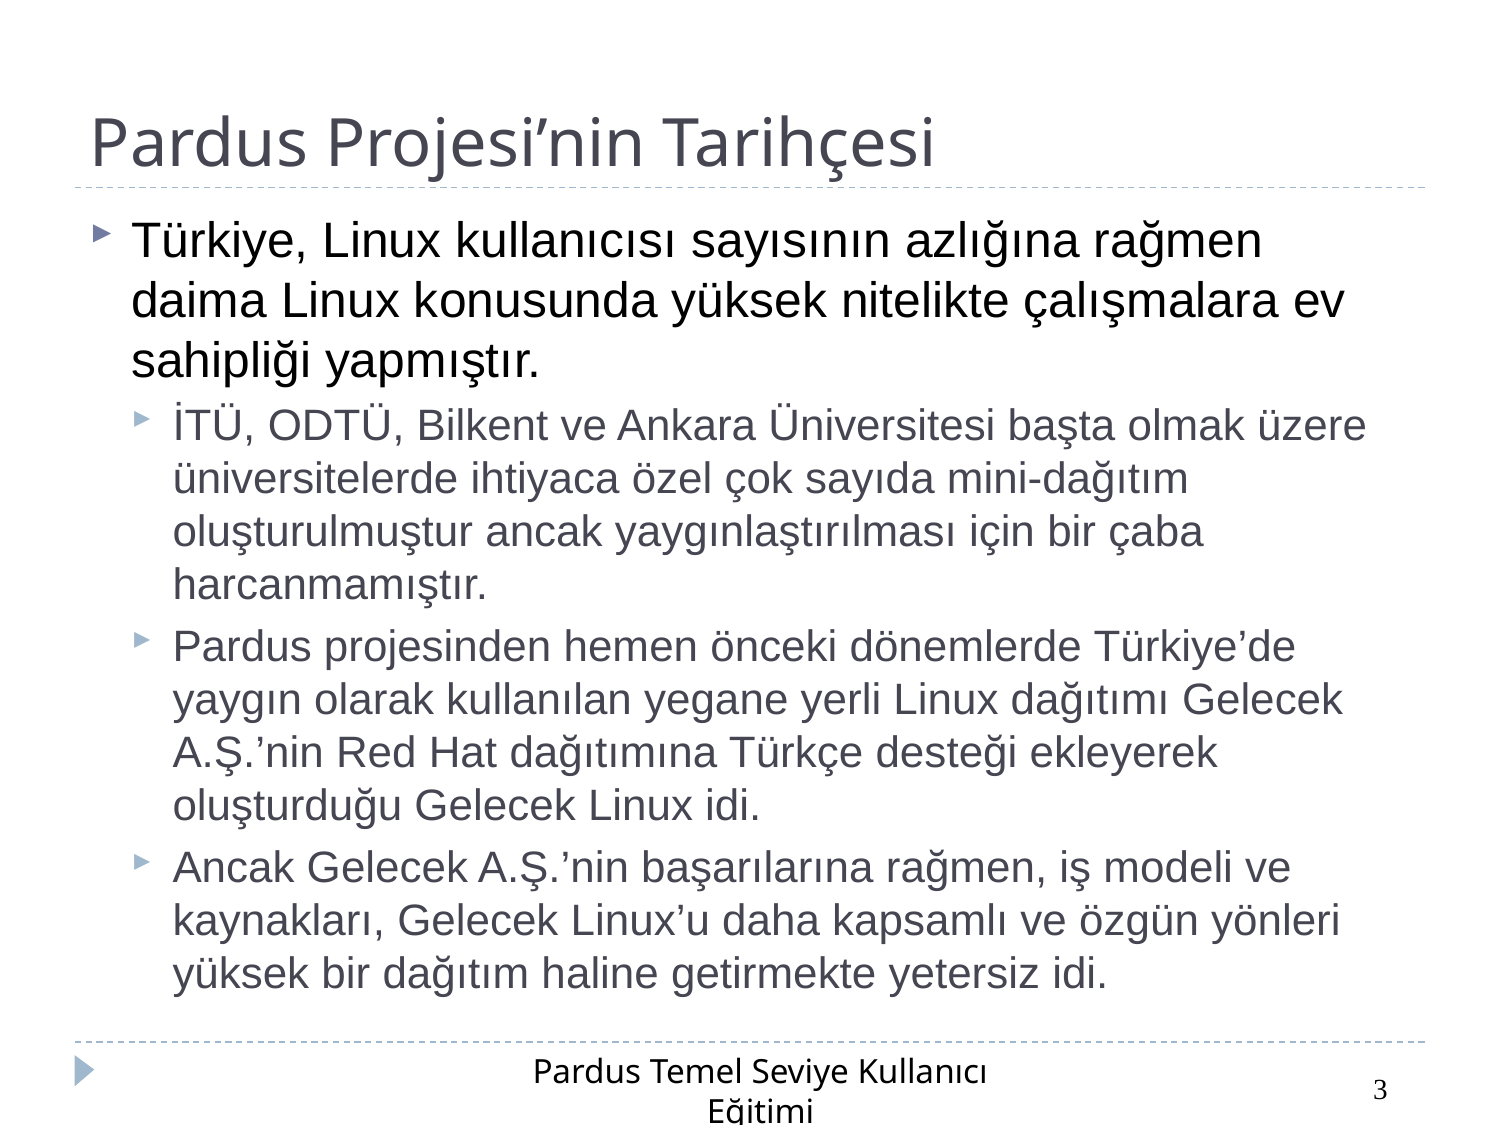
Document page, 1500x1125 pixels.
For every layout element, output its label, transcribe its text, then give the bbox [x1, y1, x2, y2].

title Pardus Projesi’nin Tarihçesi [75, 24, 1425, 188]
list Türkiye, Linux kullanıcısı sayısının azlığına rağmen daima Linux konusunda yüksek nitelikte çalışmalara ev sahipliği yapmıştır. İTÜ, ODTÜ, Bilkent ve Ankara Üniversitesi başta olmak üzere üniversitelerde ihtiyaca özel çok sayıda mini-dağıtım oluşturulmuştur ancak yaygınlaştırılması için bir çaba harcanmamıştır. Pardus projesinden hemen önceki dönemlerde Türkiye’de yaygın olarak kullanılan yegane yerli Linux dağıtımı Gelecek A.Ş.’nin Red Hat dağıtımına Türkçe desteği ekleyerek oluşturduğu Gelecek Linux idi. Ancak Gelecek A.Ş.’nin başarılarına rağmen, iş modeli ve kaynakları, Gelecek Linux’u daha kapsamlı ve özgün yönleri yüksek bir dağıtım haline getirmekte yetersiz idi. [75, 200, 1425, 1010]
